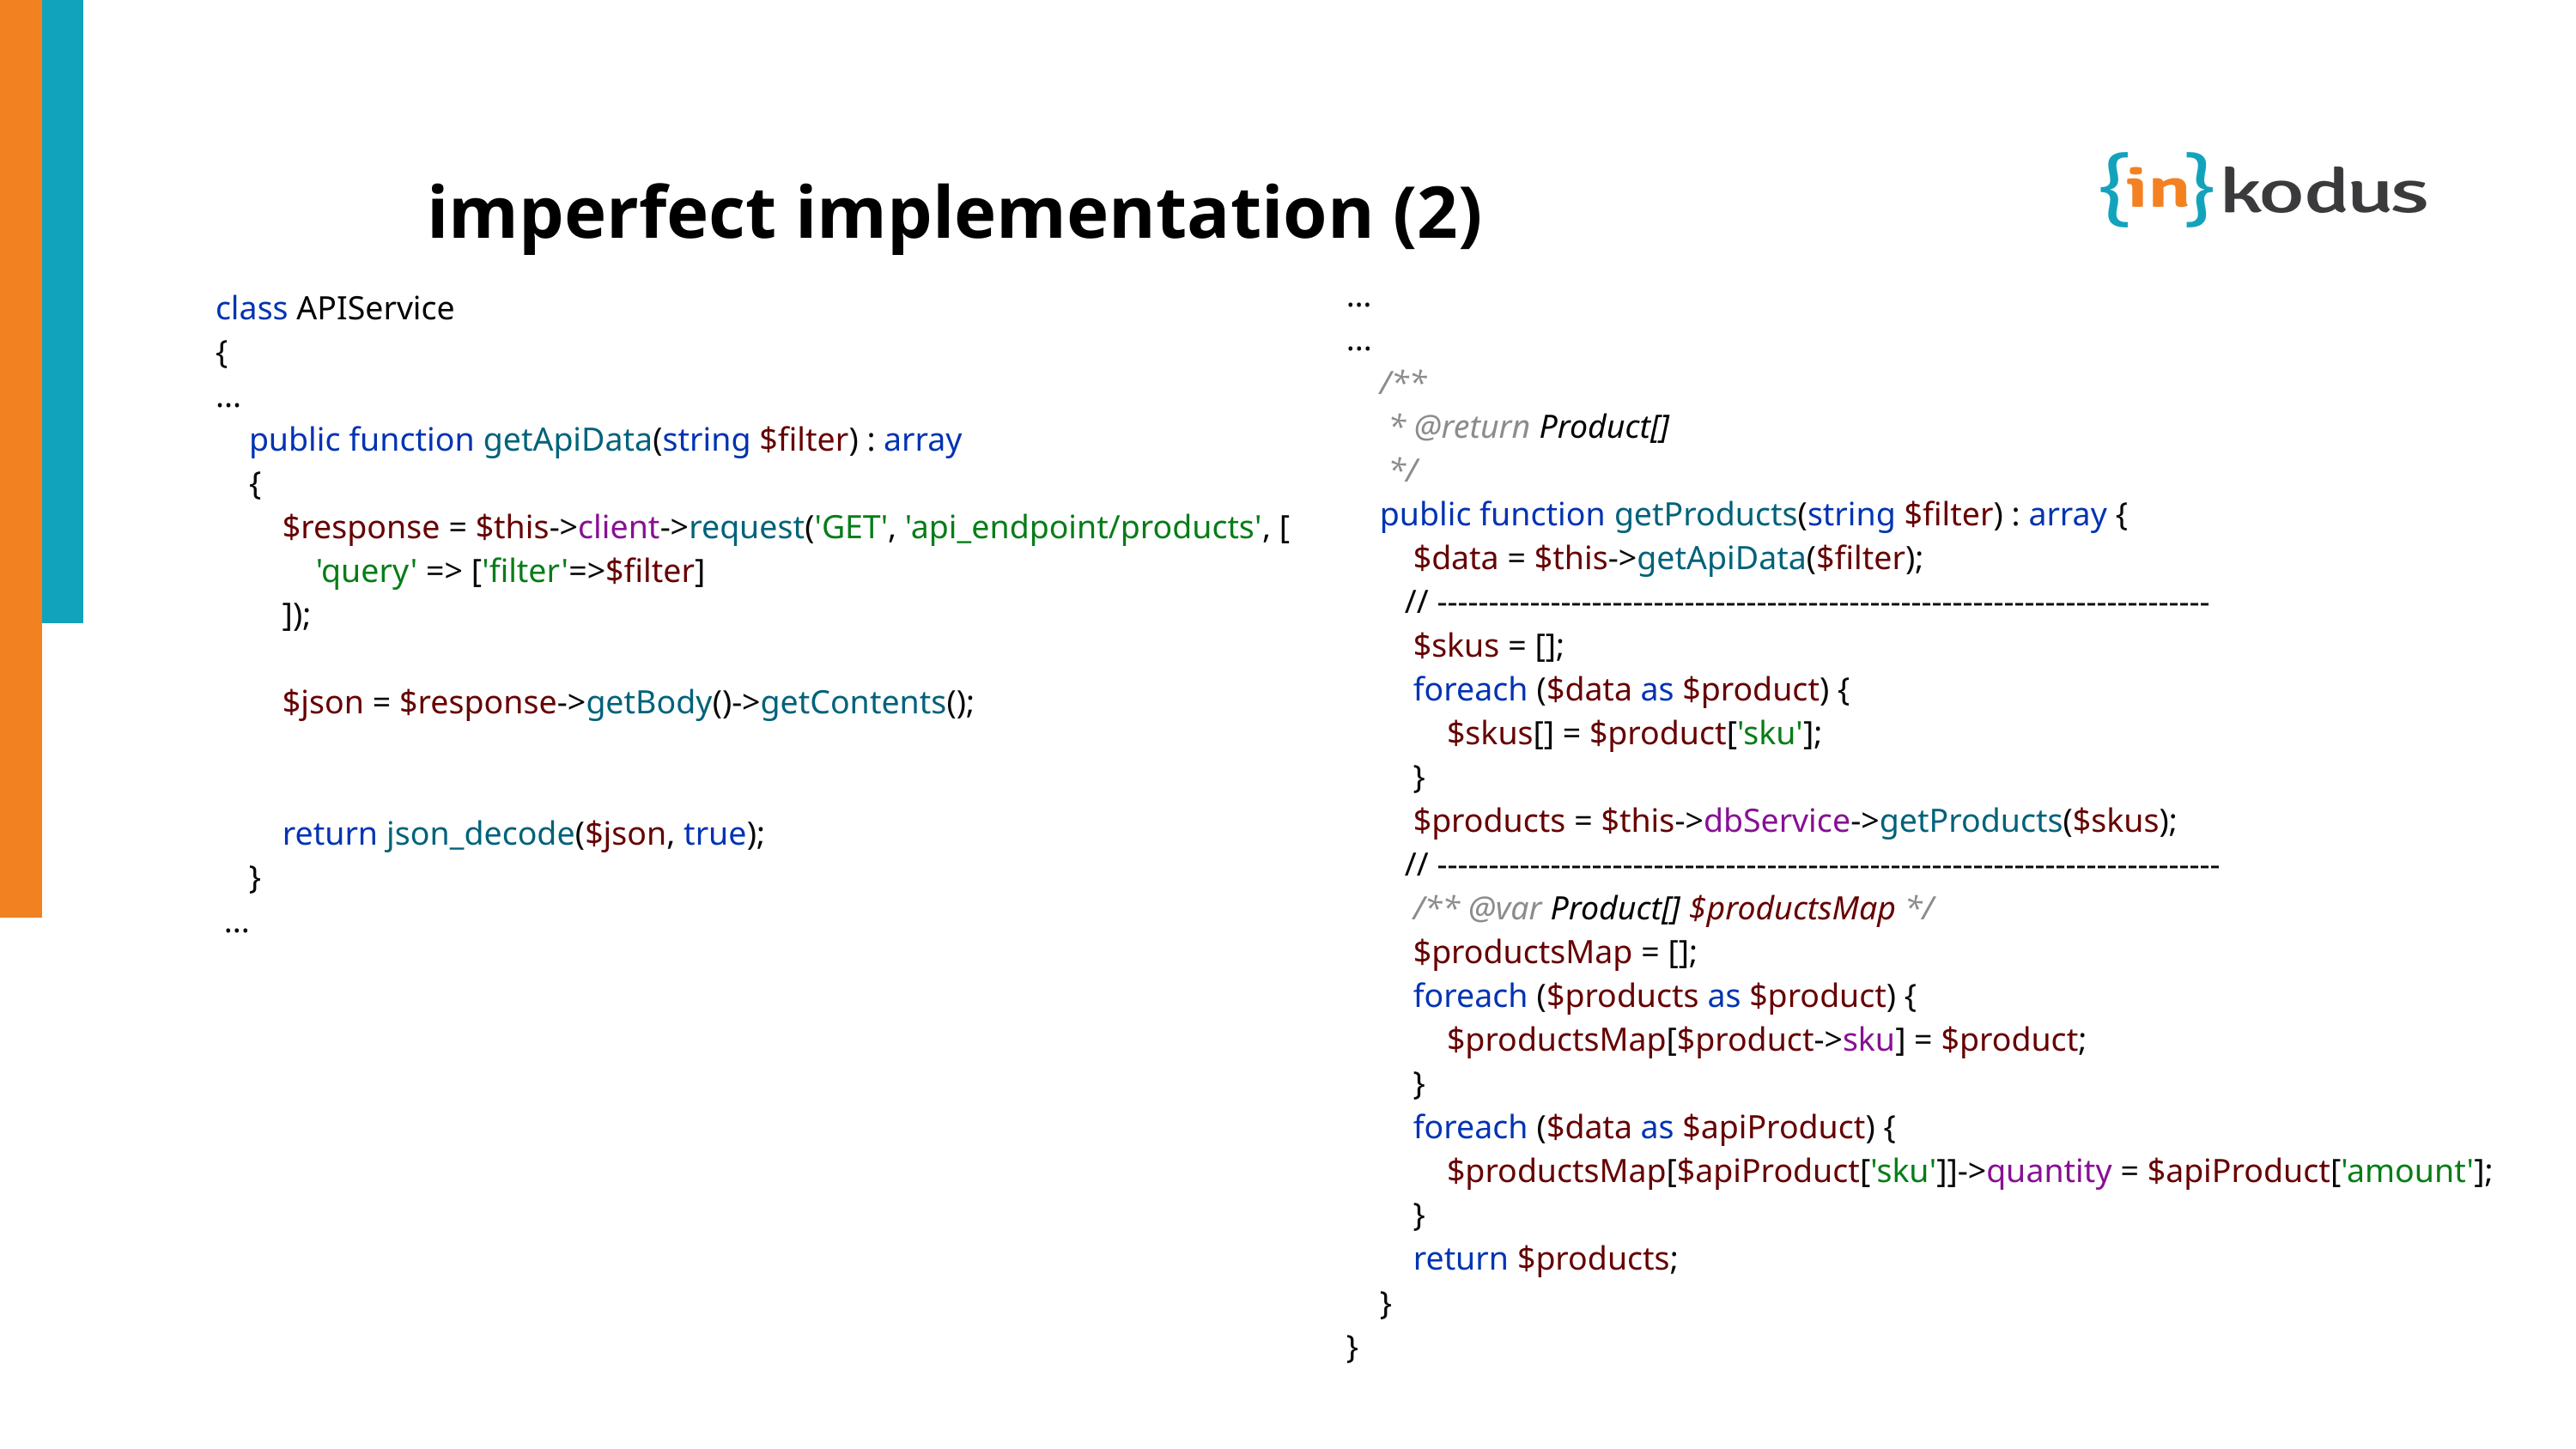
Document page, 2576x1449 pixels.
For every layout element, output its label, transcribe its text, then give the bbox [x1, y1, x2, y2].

text_box imperfect implementation (2) [427, 152, 1547, 252]
text_box … ... /** * @return Product[] */ public function getProducts(string $filter) : array { $data = $this->getApiData($filter); // --------------------------------------------------------------------------- $skus = []; foreach ($data as $product) { $skus[] = $product['sku']; } $products = $this->dbService->getProducts($skus); // ---------------------------------------------------------------------------- /** @var Product[] $productsMap */ $productsMap = []; foreach ($products as $product) { $productsMap[$product->sku] = $product; } foreach ($data as $apiProduct) { $productsMap[$apiProduct['sku']]->quantity = $apiProduct['amount']; } return $products; } } [1334, 266, 2576, 1449]
text_box [2093, 144, 2432, 234]
text_box class APIService { ... public function getApiData(string $filter) : array { $response = $this->client->request('GET', 'api_endpoint/products', [ 'query' => ['filter'=>$filter] ]); $json = $response->getBody()->getContents(); return json_decode($json, true); } ... [203, 278, 1301, 993]
text_box [0, 0, 83, 918]
